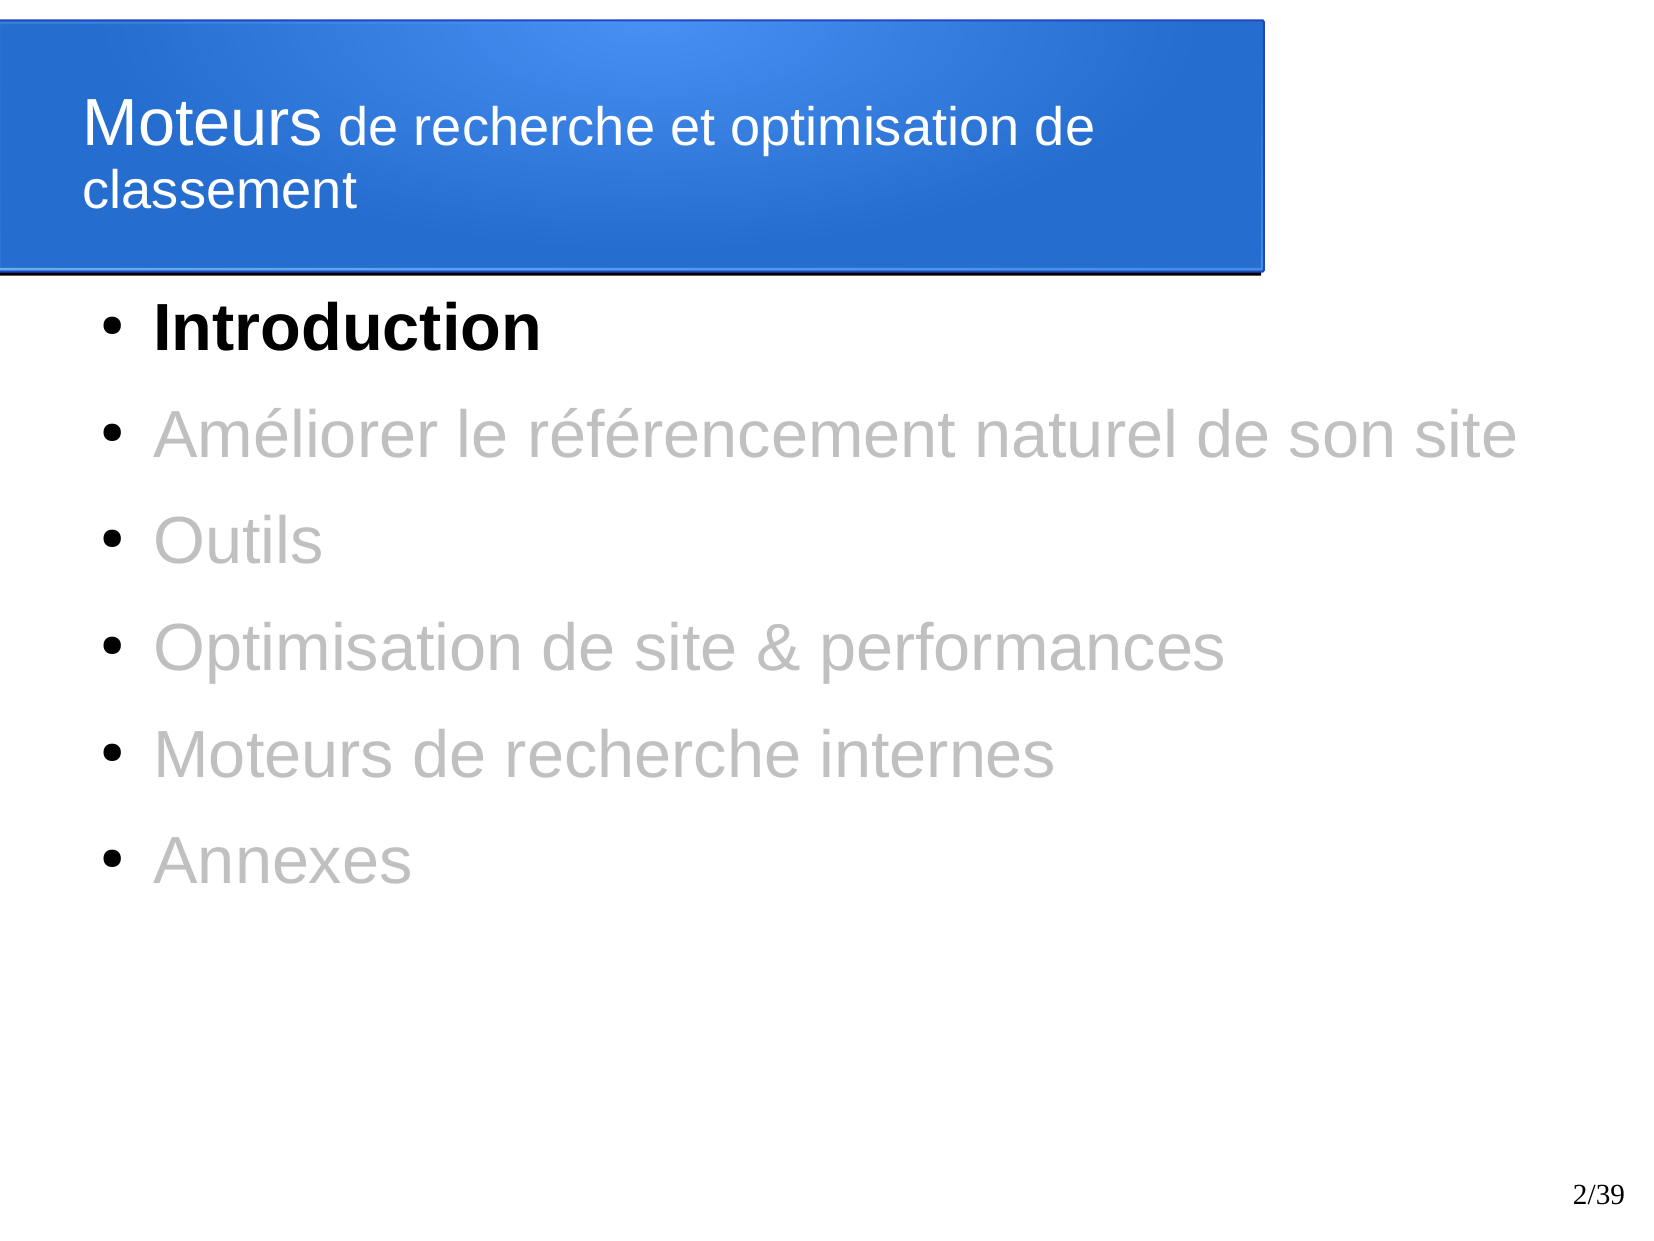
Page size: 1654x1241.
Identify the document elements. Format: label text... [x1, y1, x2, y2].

title Moteurs de recherche et optimisation de classement [82, 49, 1250, 257]
list Introduction Améliorer le référencement naturel de son site Outils Optimisation de site & performances Moteurs de recherche internes Annexes [82, 290, 1538, 1010]
